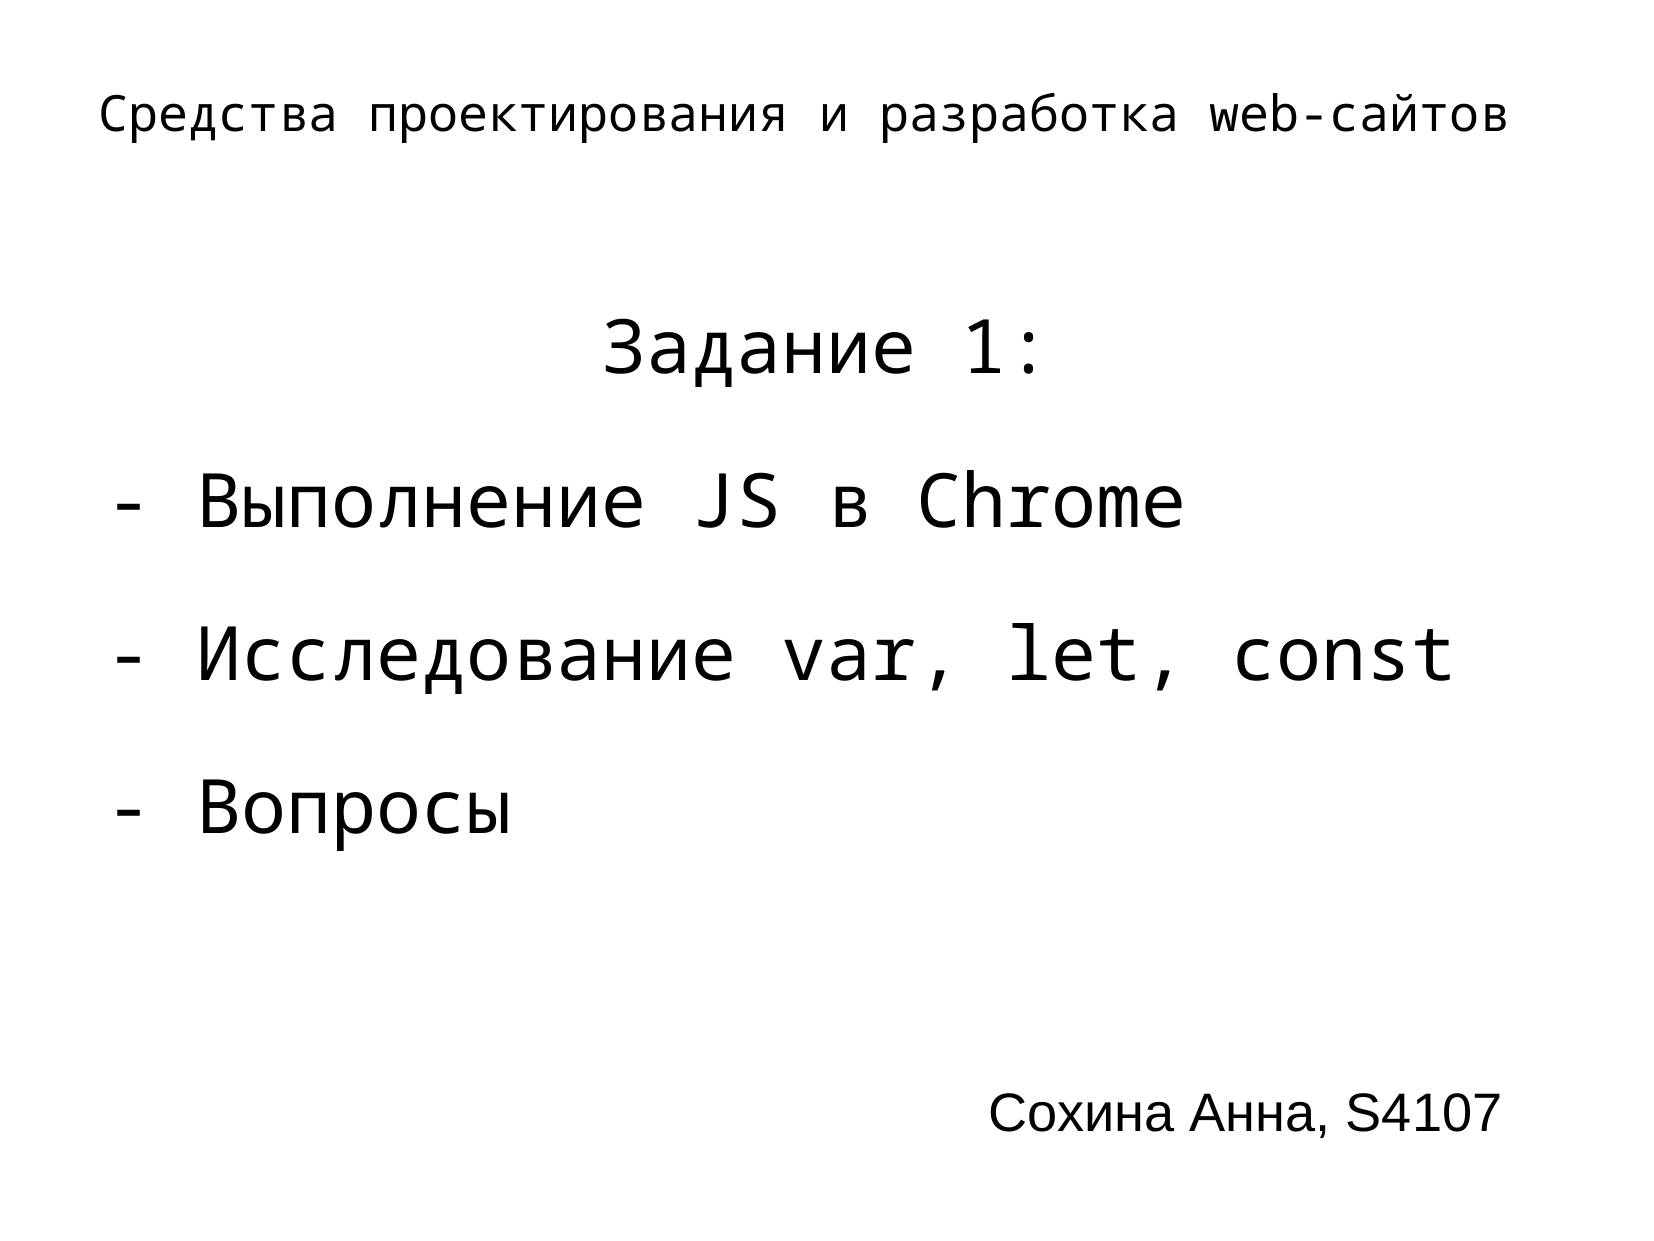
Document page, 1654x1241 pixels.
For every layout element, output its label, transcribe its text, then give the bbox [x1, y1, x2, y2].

text_box Средства проектирования и разработка web-сайтов [83, 82, 1524, 142]
title Задание 1: - Выполнение JS в Сhrome - Исследование var, let, const - Вопросы [106, 321, 1559, 948]
subtitle Сохина Анна, S4107 [897, 1051, 1595, 1175]
